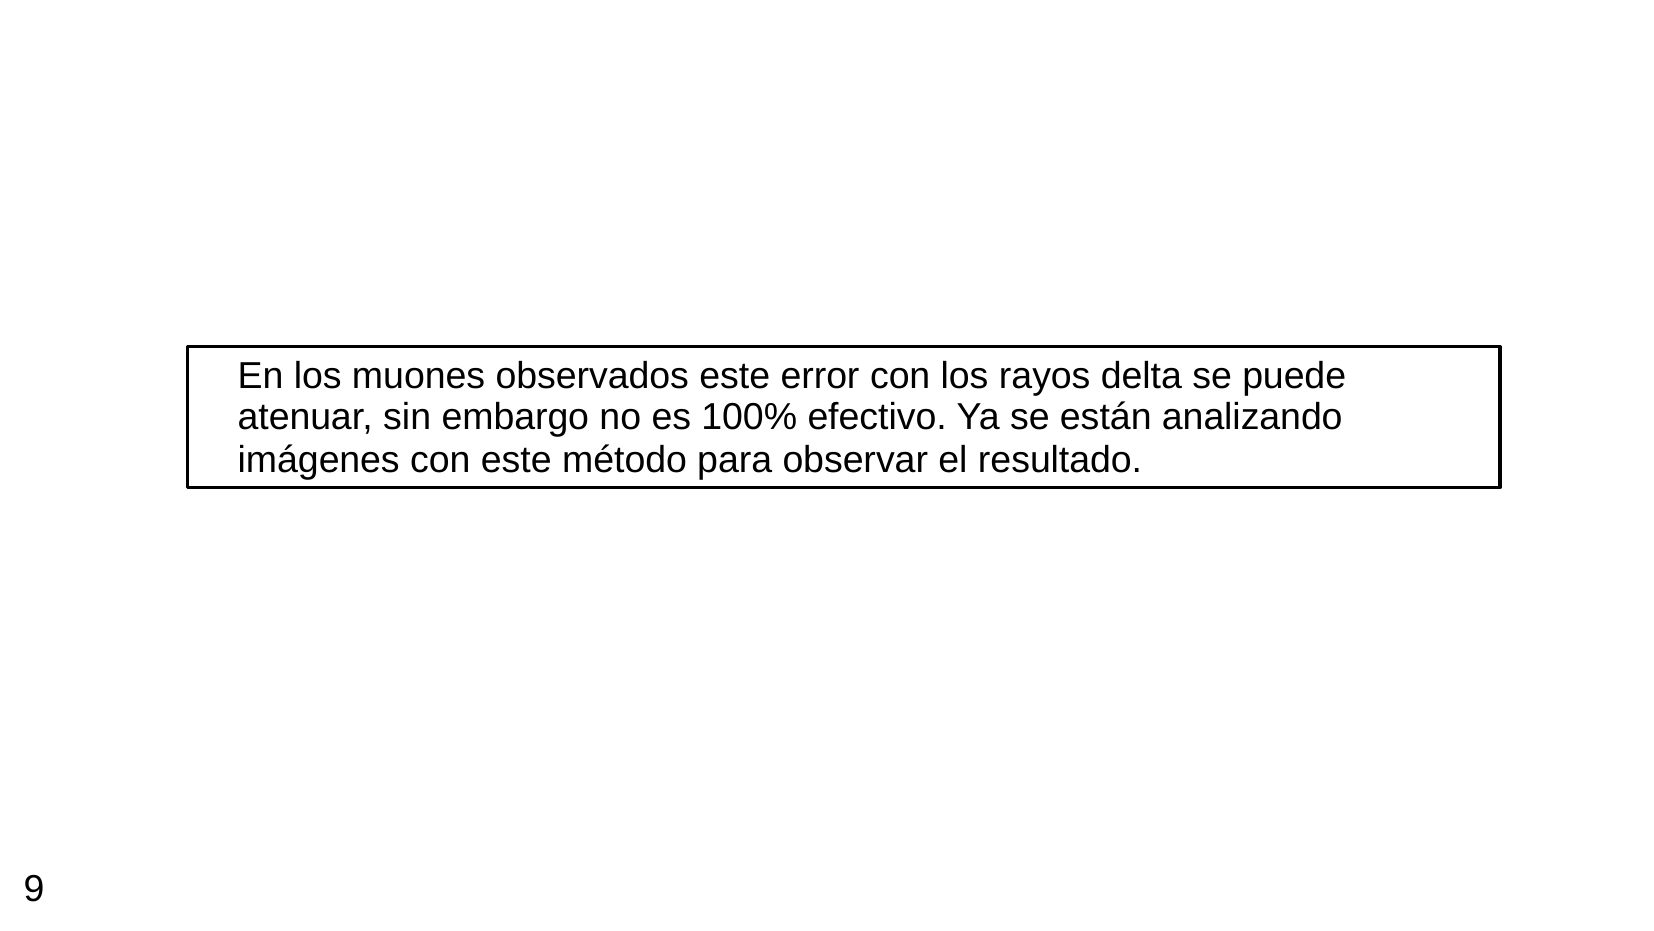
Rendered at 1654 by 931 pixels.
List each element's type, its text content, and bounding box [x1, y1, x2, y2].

text_box <number> [8, 860, 638, 931]
text_box En los muones observados este error con los rayos delta se puede atenuar, sin embargo no es 100% efectivo. Ya se están analizando imágenes con este método para observar el resultado. [187, 346, 1501, 488]
